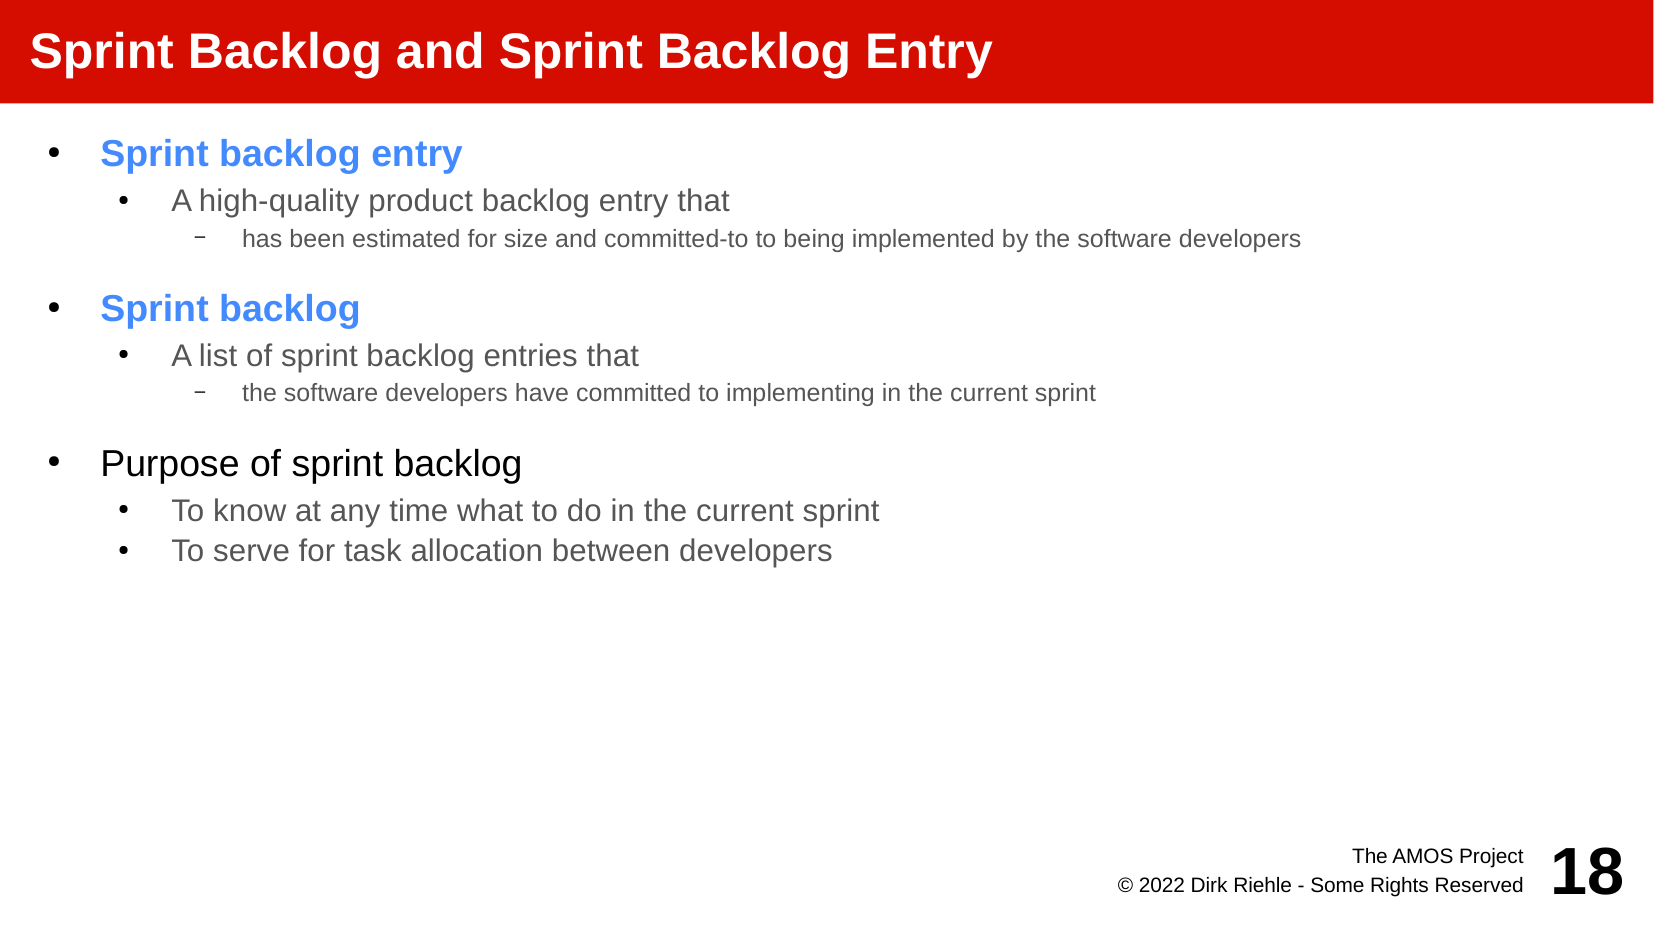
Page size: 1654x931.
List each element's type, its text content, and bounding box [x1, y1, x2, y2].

title Sprint Backlog and Sprint Backlog Entry [0, 0, 1654, 104]
list Sprint backlog entry A high-quality product backlog entry that has been estimated for size and committed-to to being implemented by the software developers Sprint backlog A list of sprint backlog entries that the software developers have committed to implementing in the current sprint Purpose of sprint backlog To know at any time what to do in the current sprint To serve for task allocation between developers [29, 132, 1625, 813]
